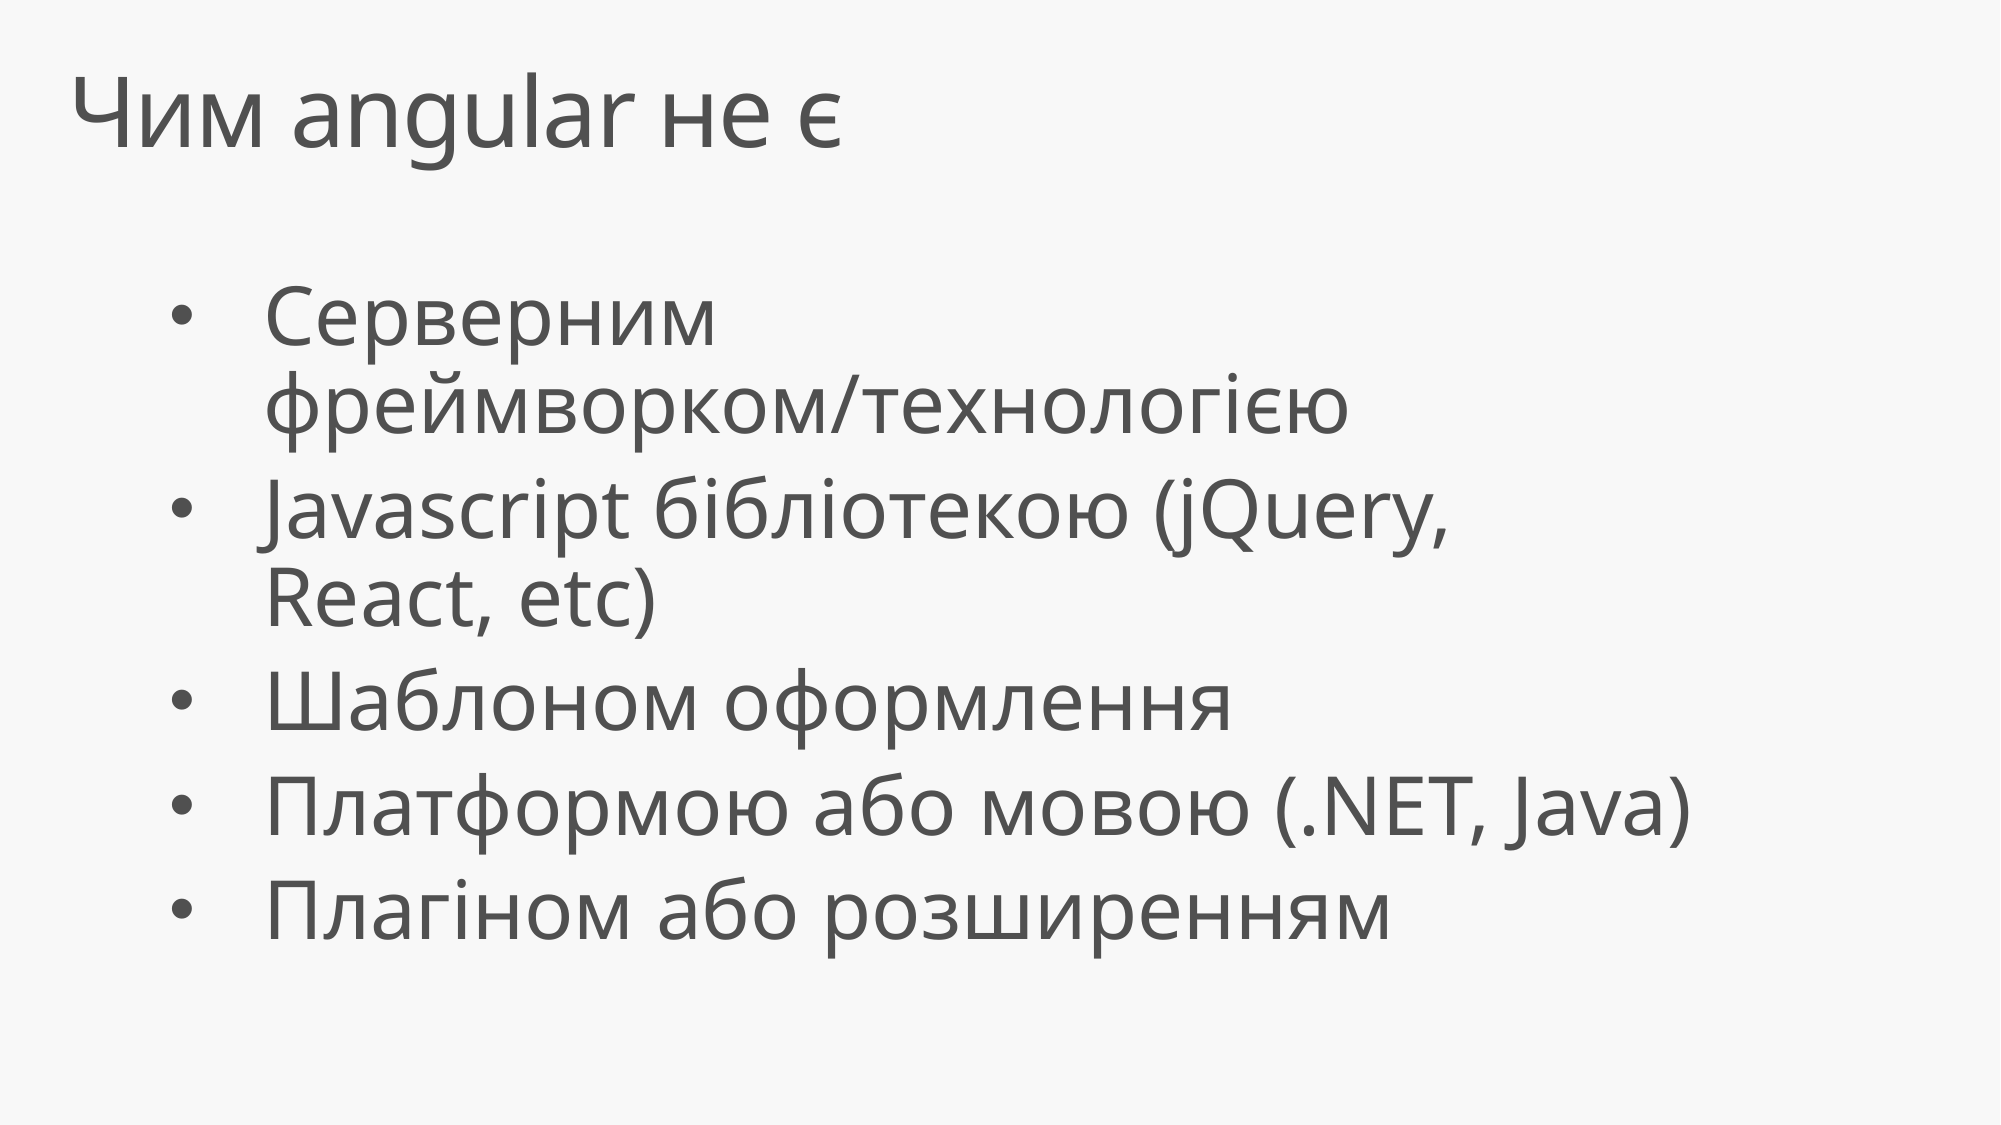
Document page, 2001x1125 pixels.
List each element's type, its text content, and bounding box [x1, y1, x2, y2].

title Чим angular не є [44, 47, 1000, 196]
list Серверним фреймворком/технологією Javascript бібліотекою (jQuery, React, etc) Шаблоном оформлення Платформою або мовою (.NET, Java) Плагіном або розширенням [145, 259, 1725, 1099]
